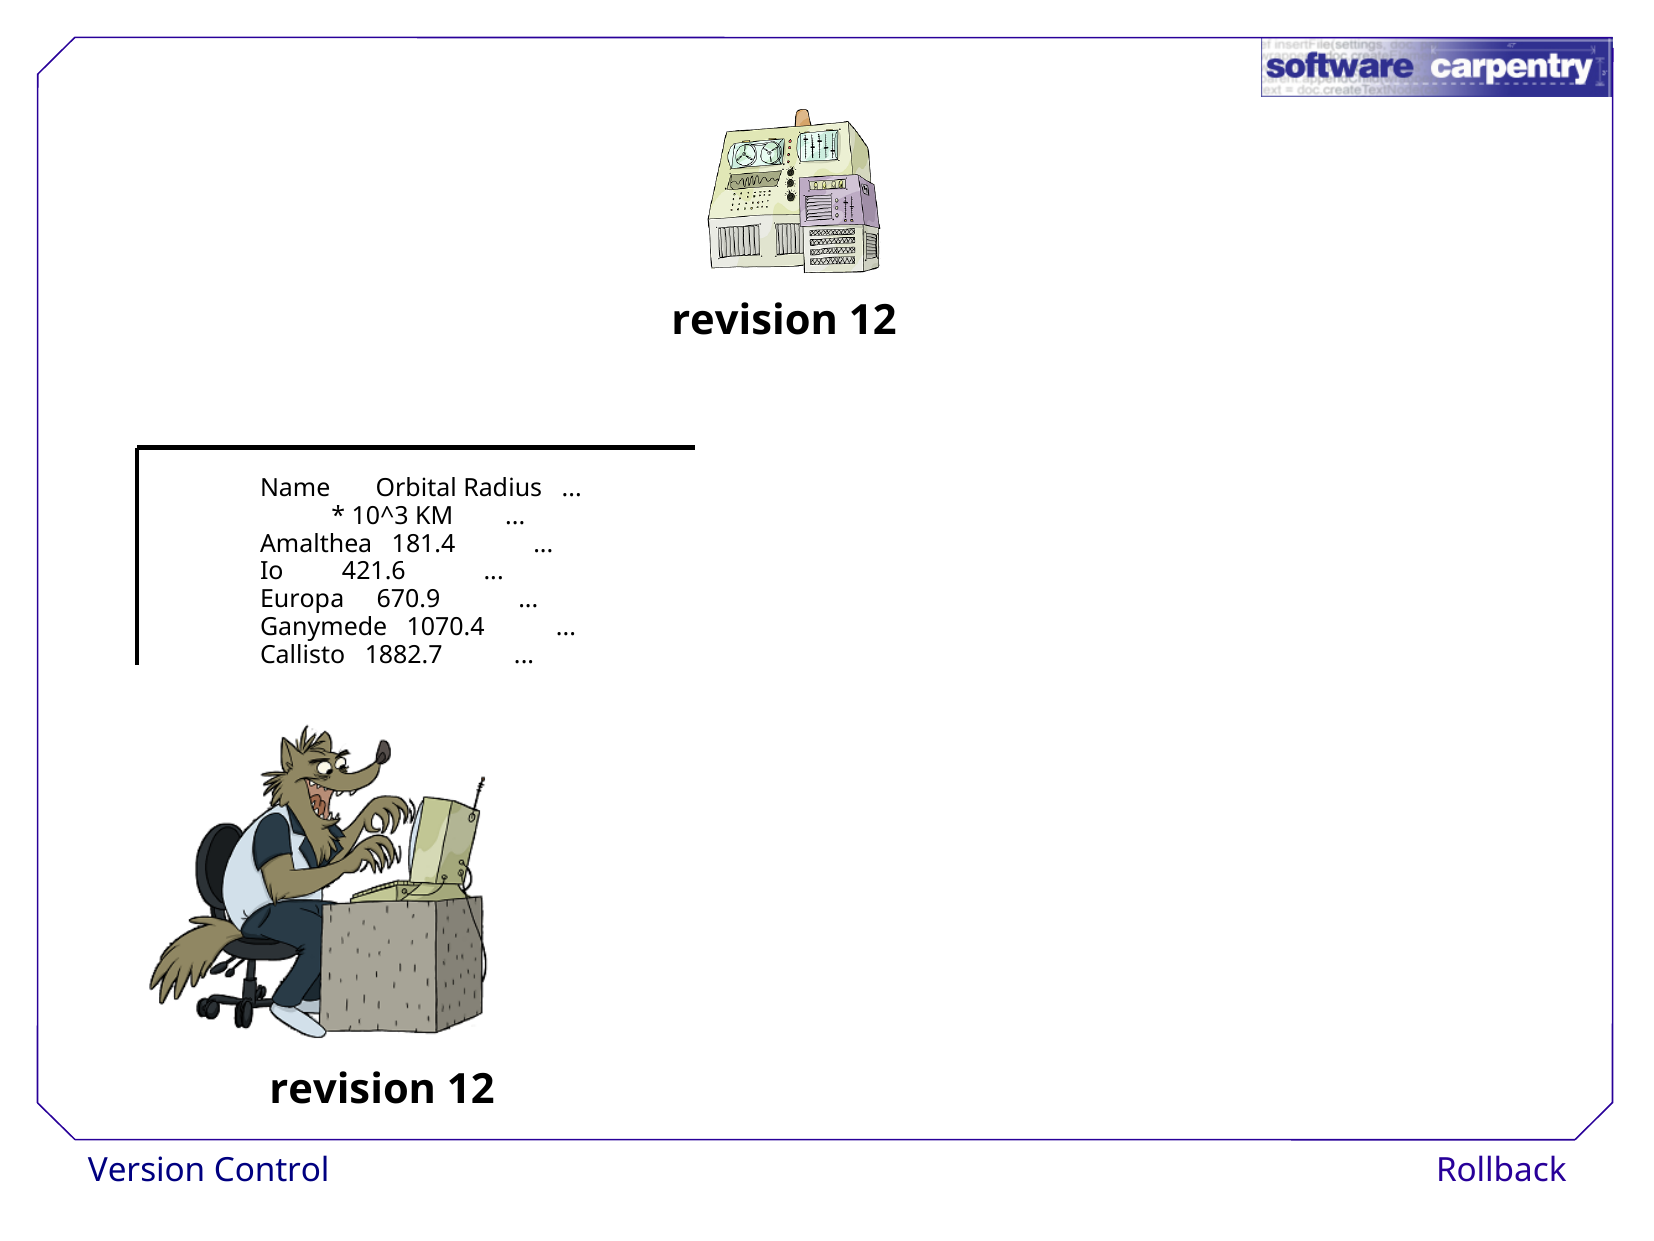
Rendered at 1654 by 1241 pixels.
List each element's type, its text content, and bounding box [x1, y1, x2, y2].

picture [1261, 39, 1613, 97]
picture [137, 705, 516, 1069]
text_box revision 12 [656, 289, 912, 352]
text_box Name Orbital Radius ... * 10^3 KM ... Amalthea 181.4 ... Io 421.6 ... Europa 670.9 ... Ganymede 1070.4 ... Callisto 1882.7 ... [245, 466, 598, 677]
text_box revision 12 [254, 1059, 511, 1122]
picture [688, 90, 903, 286]
